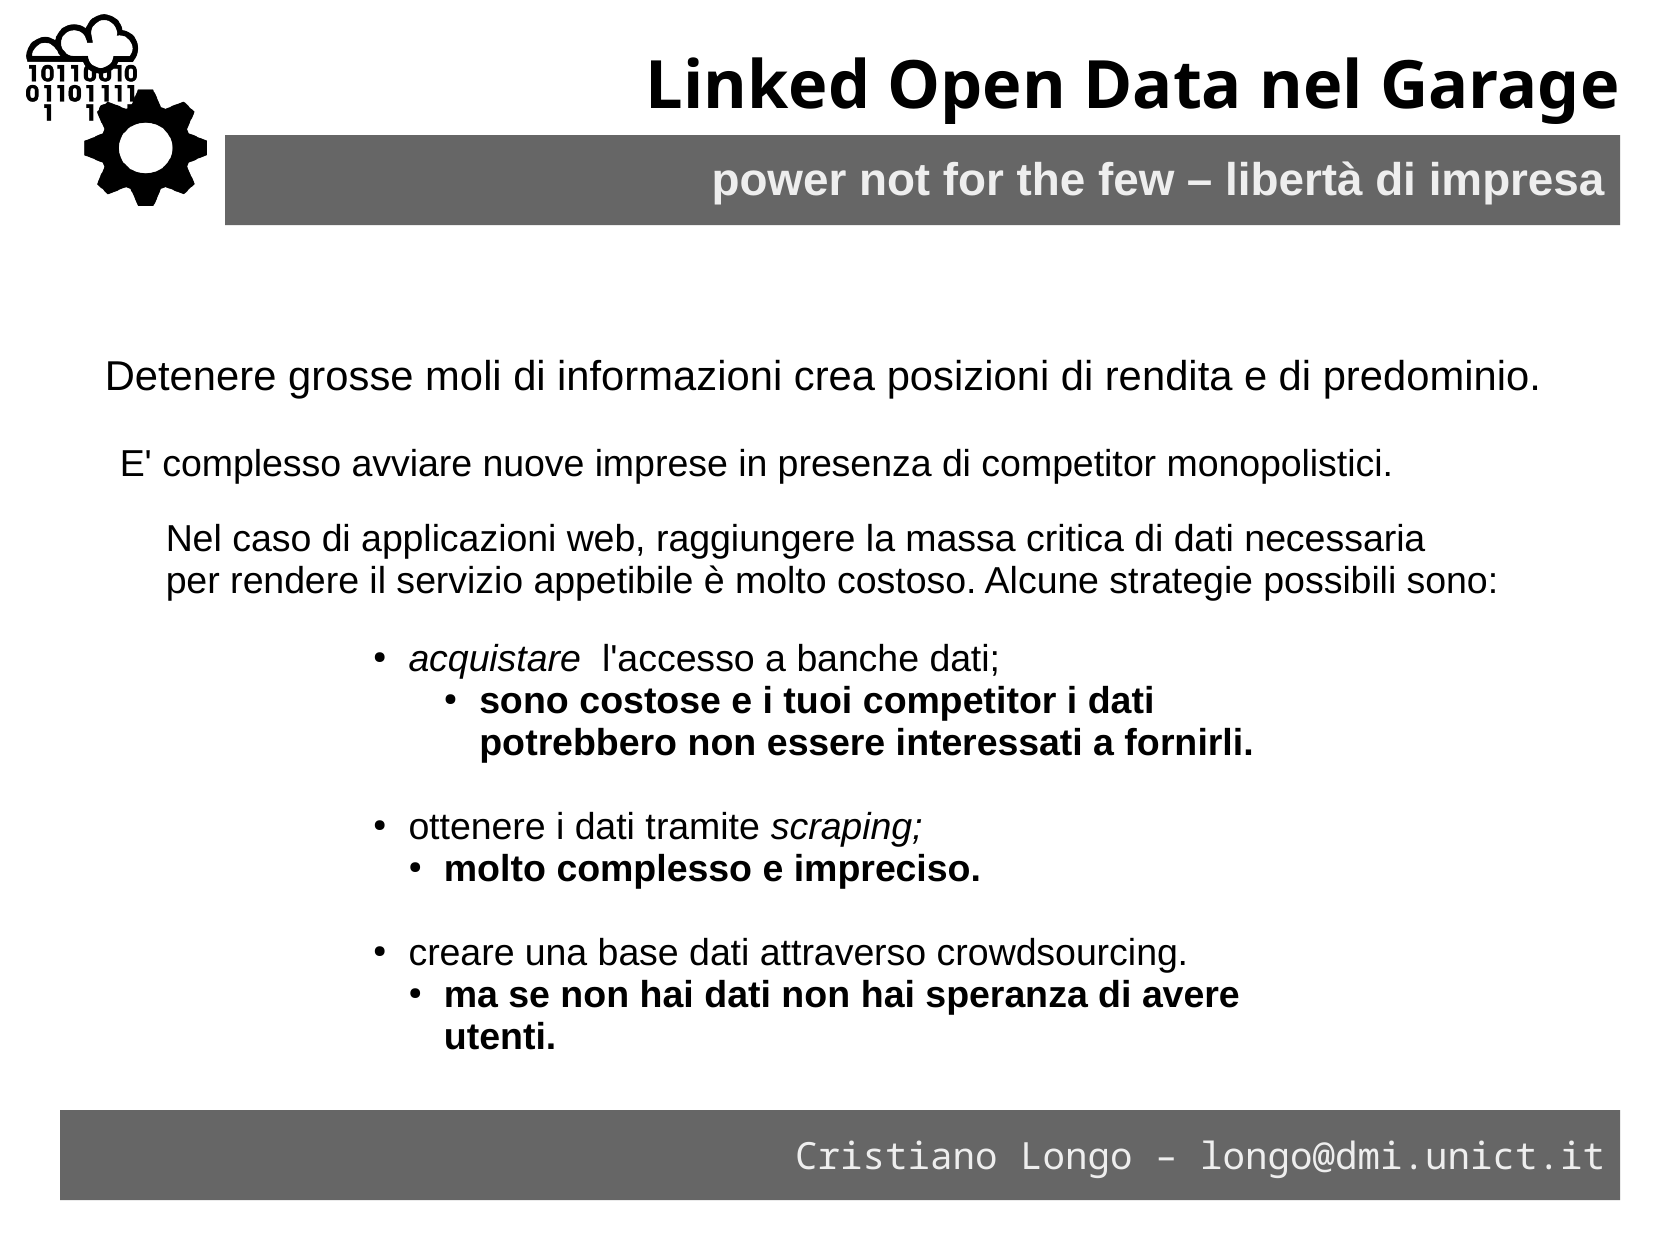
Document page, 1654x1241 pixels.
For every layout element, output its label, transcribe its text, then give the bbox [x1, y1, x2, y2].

text_box Cristiano Longo – longo@dmi.unict.it [60, 1110, 1621, 1201]
text_box power not for the few – libertà di impresa [225, 135, 1621, 226]
text_box Linked Open Data nel Garage [285, 30, 1636, 123]
picture [26, 14, 207, 206]
text_box Nel caso di applicazioni web, raggiungere la massa critica di dati necessaria per rendere il servizio appetibile è molto costoso. Alcune strategie possibili sono: [151, 510, 1514, 610]
text_box Detenere grosse moli di informazioni crea posizioni di rendita e di predominio. [90, 345, 1576, 447]
text_box acquistare l'accesso a banche dati; sono costose e i tuoi competitor i dati potrebbero non essere interessati a fornirli. ottenere i dati tramite scraping; molto complesso e impreciso. creare una base dati attraverso crowdsourcing. ma se non hai dati non hai speranza di avere utenti. [358, 630, 1349, 1066]
text_box E' complesso avviare nuove imprese in presenza di competitor monopolistici. [105, 435, 1409, 493]
